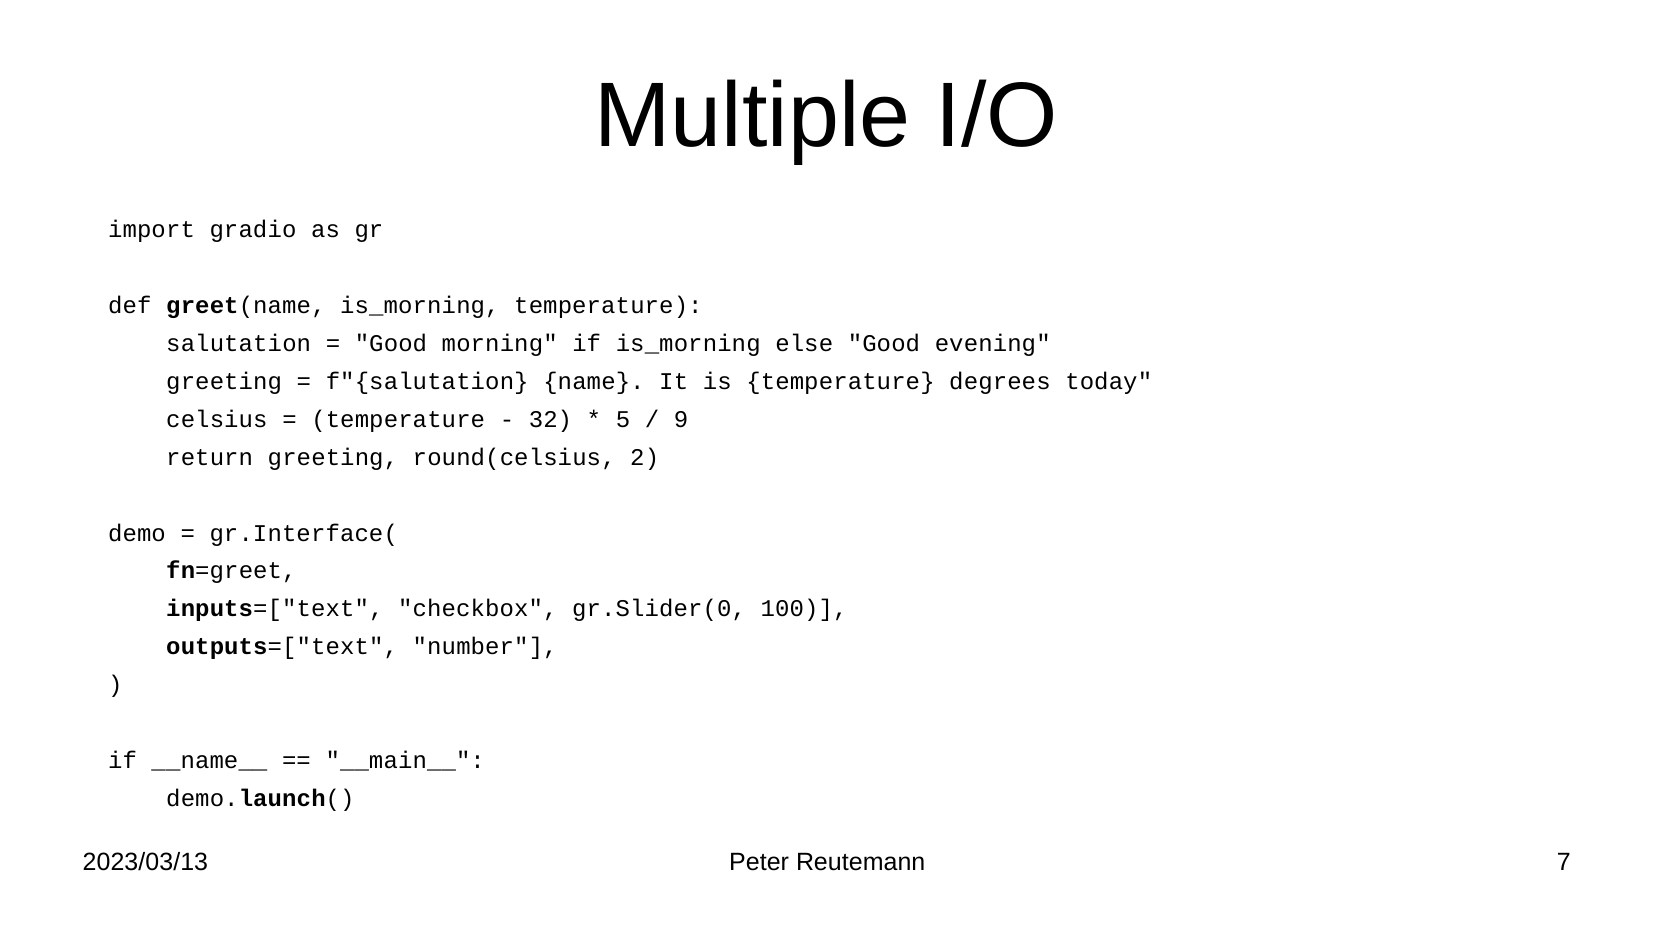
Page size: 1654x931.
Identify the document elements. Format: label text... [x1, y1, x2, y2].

list import gradio as gr def greet(name, is_morning, temperature): salutation = "Good morning" if is_morning else "Good evening" greeting = f"{salutation} {name}. It is {temperature} degrees today" celsius = (temperature - 32) * 5 / 9 return greeting, round(celsius, 2) demo = gr.Interface( fn=greet, inputs=["text", "checkbox", gr.Slider(0, 100)], outputs=["text", "number"], ) if __name__ == "__main__": demo.launch() [82, 217, 1571, 815]
title Multiple I/O [82, 37, 1571, 193]
